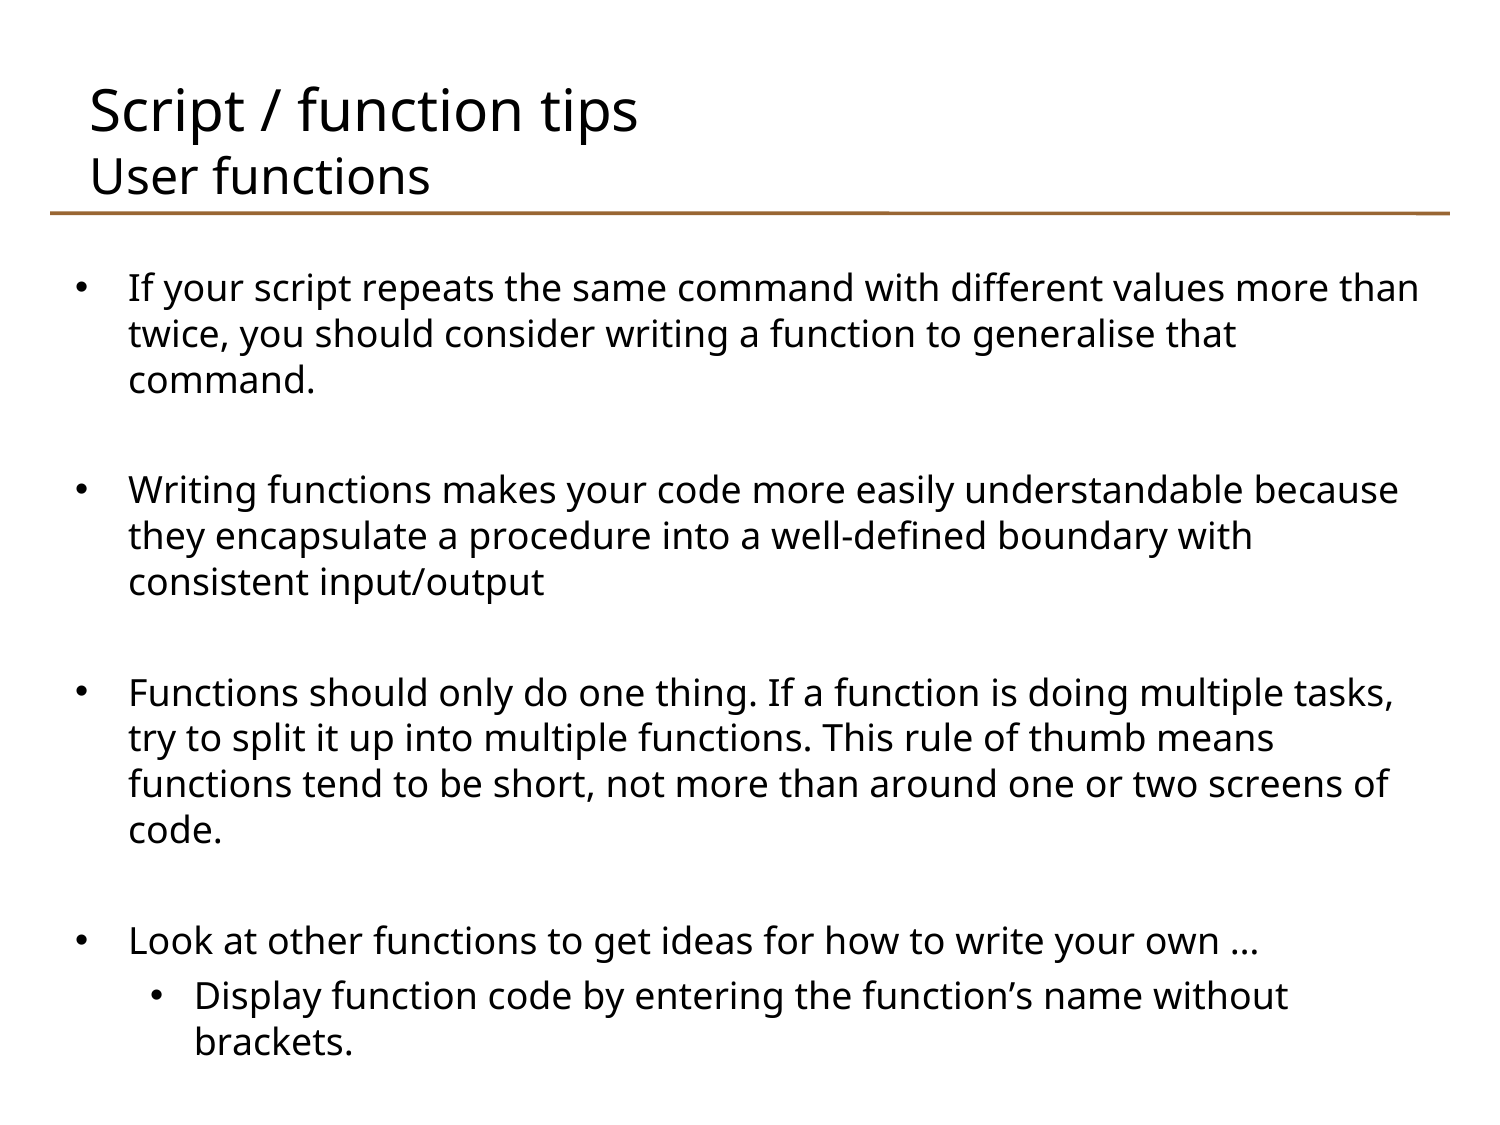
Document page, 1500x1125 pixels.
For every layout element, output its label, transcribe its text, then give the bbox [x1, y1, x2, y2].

text_box Script / function tips User functions [75, 44, 1425, 233]
text_box If your script repeats the same command with different values more than twice, you should consider writing a function to generalise that command. Writing functions makes your code more easily understandable because they encapsulate a procedure into a well-defined boundary with consistent input/output Functions should only do one thing. If a function is doing multiple tasks, try to split it up into multiple functions. This rule of thumb means functions tend to be short, not more than around one or two screens of code. Look at other functions to get ideas for how to write your own … Display function code by entering the function’s name without brackets. [75, 263, 1425, 1006]
